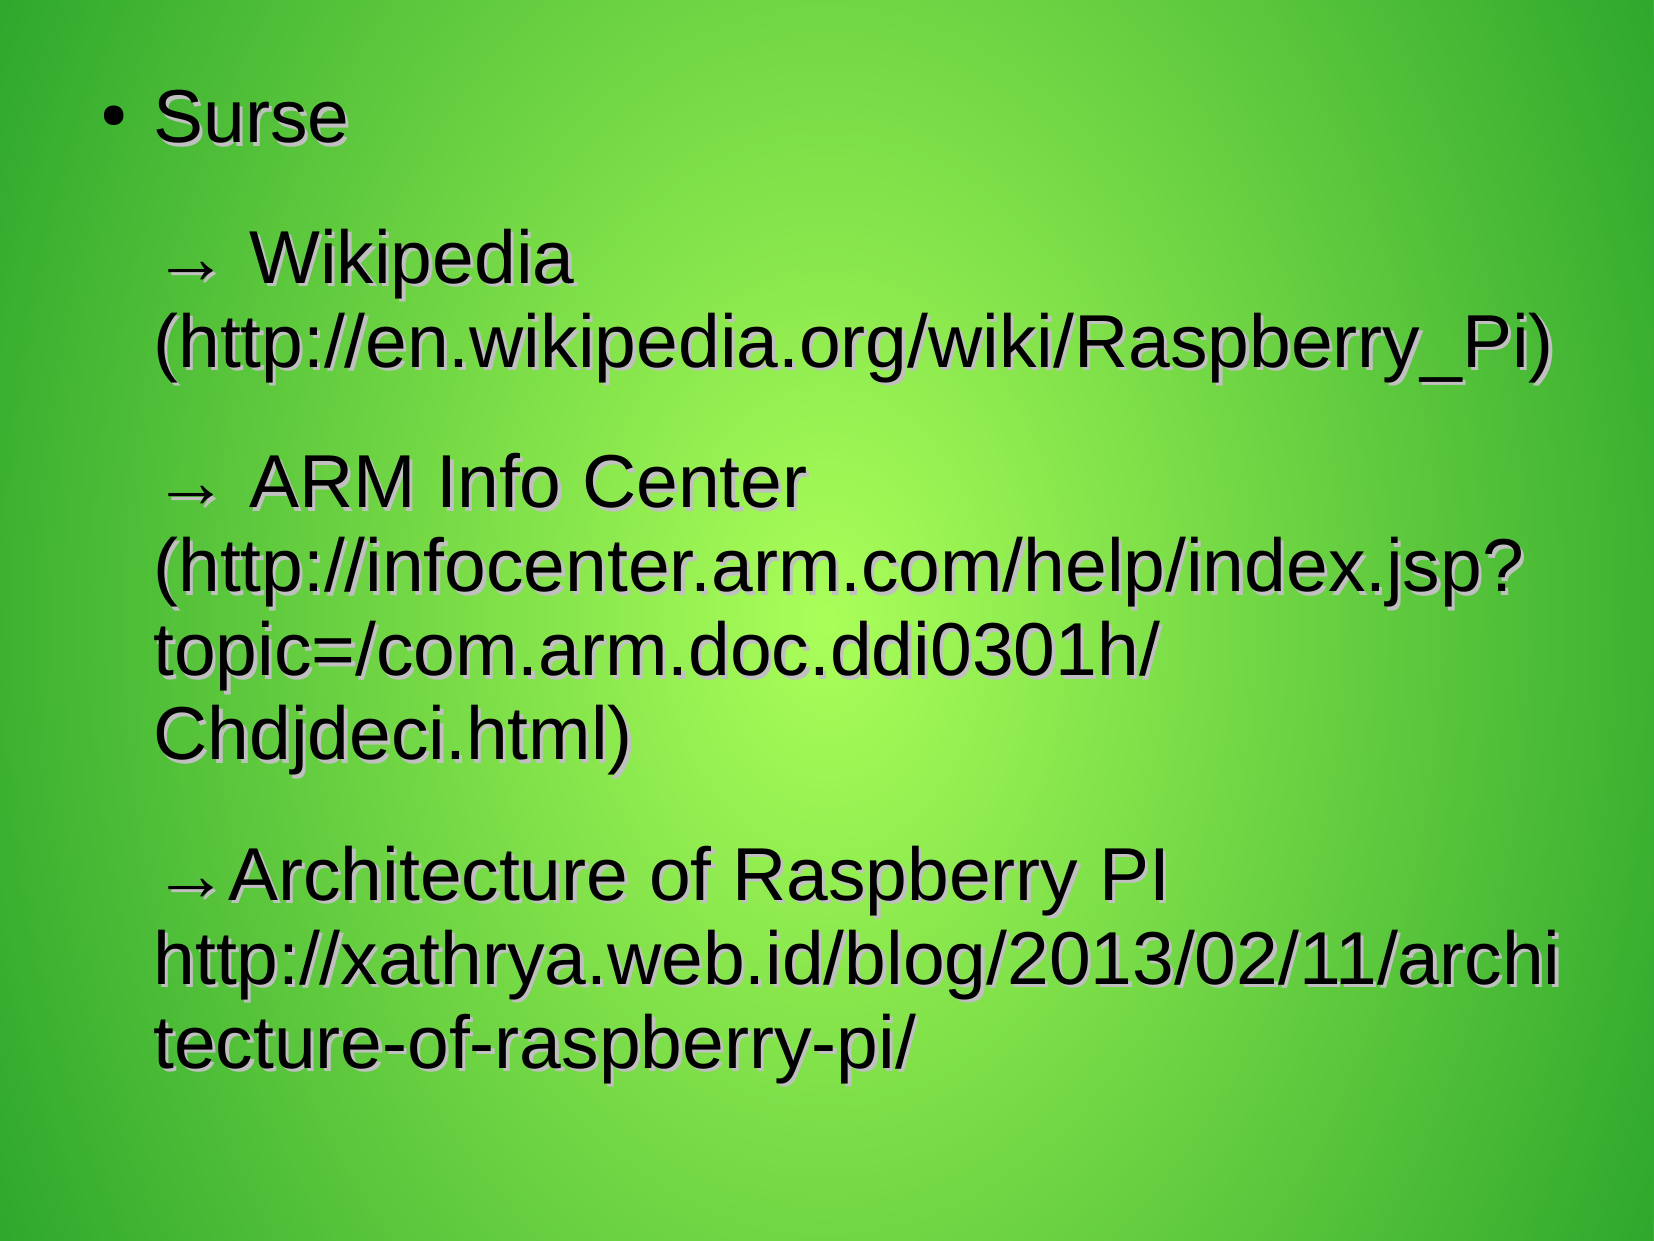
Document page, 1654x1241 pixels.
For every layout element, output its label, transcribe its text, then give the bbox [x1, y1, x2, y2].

list Surse → Wikipedia (http://en.wikipedia.org/wiki/Raspberry_Pi) → ARM Info Center (http://infocenter.arm.com/help/index.jsp?topic=/com.arm.doc.ddi0301h/Chdjdeci.html) →Architecture of Raspberry PI http://xathrya.web.id/blog/2013/02/11/architecture-of-raspberry-pi/ [82, 75, 1571, 1156]
